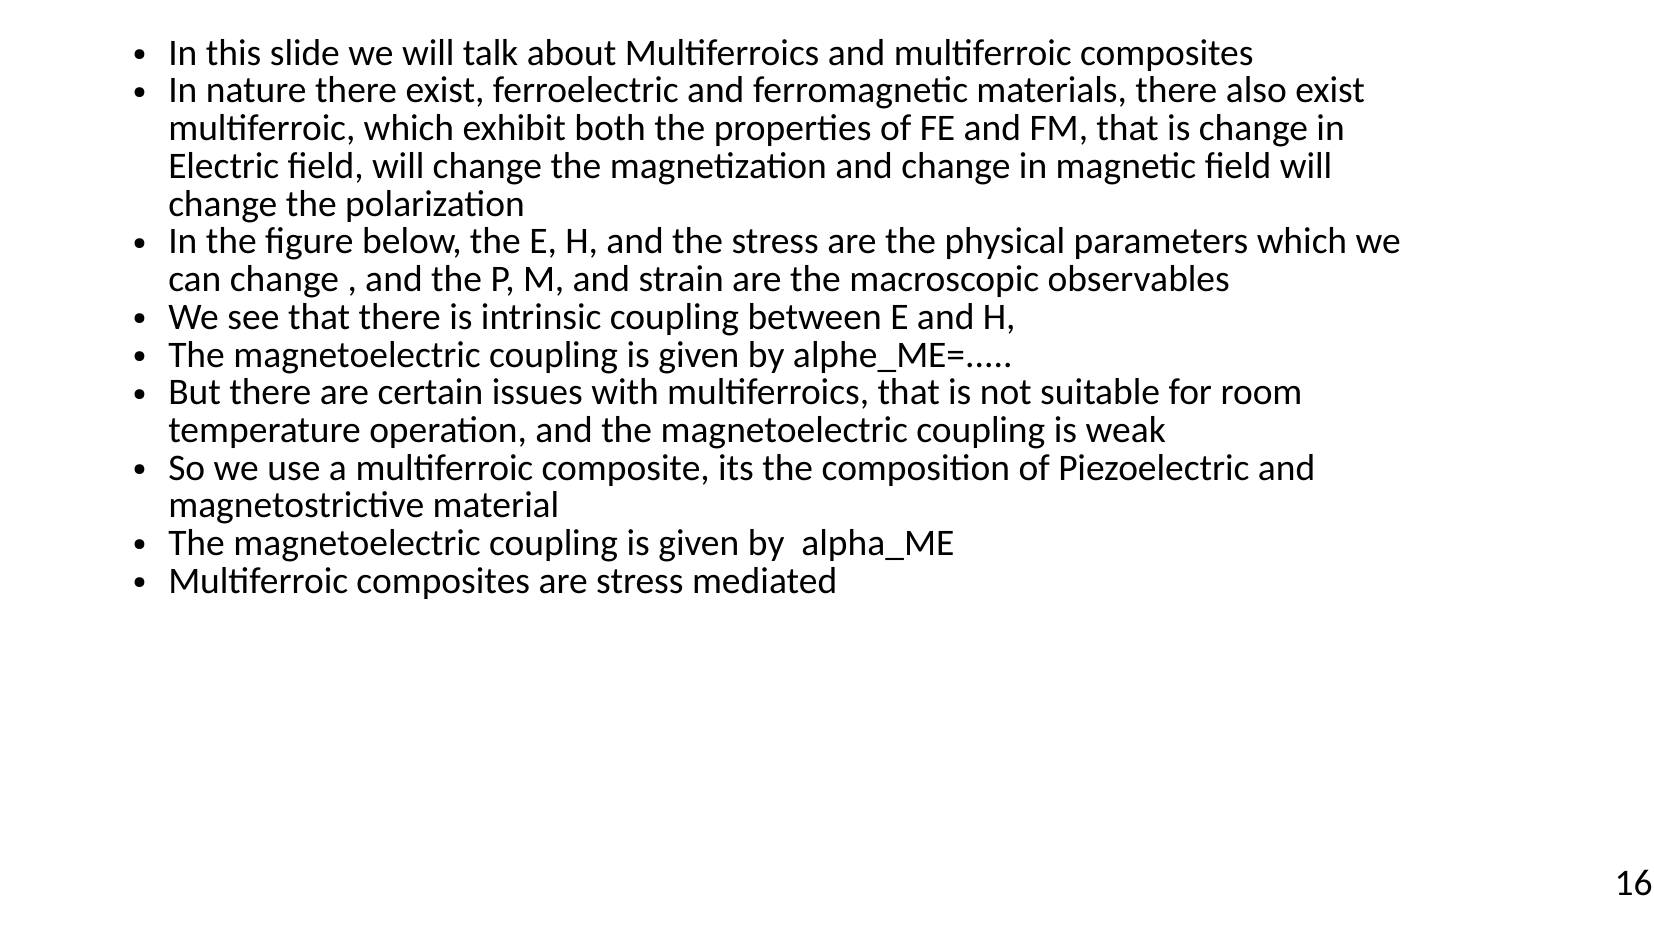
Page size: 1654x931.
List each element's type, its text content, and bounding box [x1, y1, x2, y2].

text_box <number> [1479, 860, 1654, 931]
text_box In this slide we will talk about Multiferroics and multiferroic composites In nature there exist, ferroelectric and ferromagnetic materials, there also exist multiferroic, which exhibit both the properties of FE and FM, that is change in Electric field, will change the magnetization and change in magnetic field will change the polarization In the figure below, the E, H, and the stress are the physical parameters which we can change , and the P, M, and strain are the macroscopic observables We see that there is intrinsic coupling between E and H, The magnetoelectric coupling is given by alphe_ME=..... But there are certain issues with multiferroics, that is not suitable for room temperature operation, and the magnetoelectric coupling is weak So we use a multiferroic composite, its the composition of Piezoelectric and magnetostrictive material The magnetoelectric coupling is given by alpha_ME Multiferroic composites are stress mediated [118, 29, 1447, 724]
